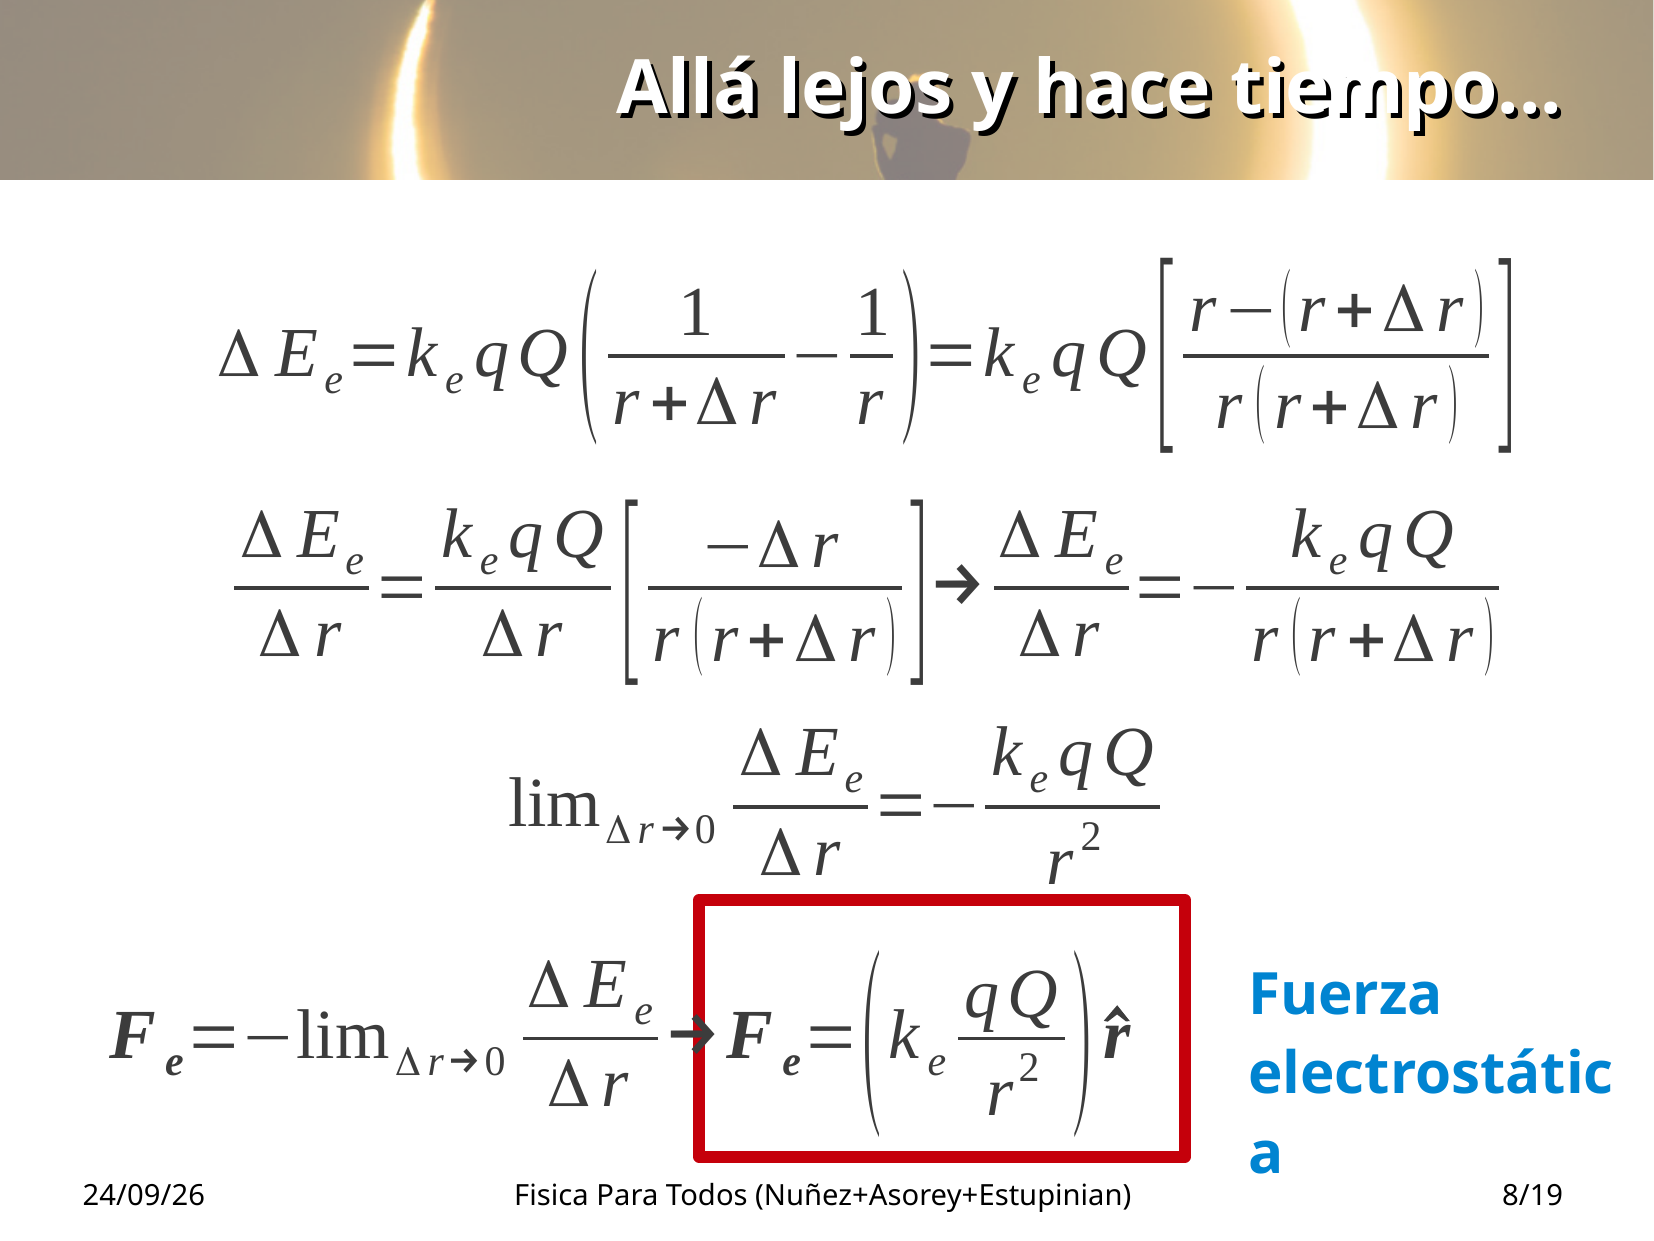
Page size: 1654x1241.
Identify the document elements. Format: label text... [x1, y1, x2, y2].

chart [100, 945, 1142, 1141]
chart [500, 713, 1171, 901]
text_box [699, 899, 1186, 1157]
title Allá lejos y hace tiempo... [75, 19, 1564, 151]
text_box Fuerza electrostática [1233, 945, 1654, 1112]
chart [210, 255, 1524, 458]
picture [0, 0, 1654, 180]
chart [225, 495, 1509, 689]
